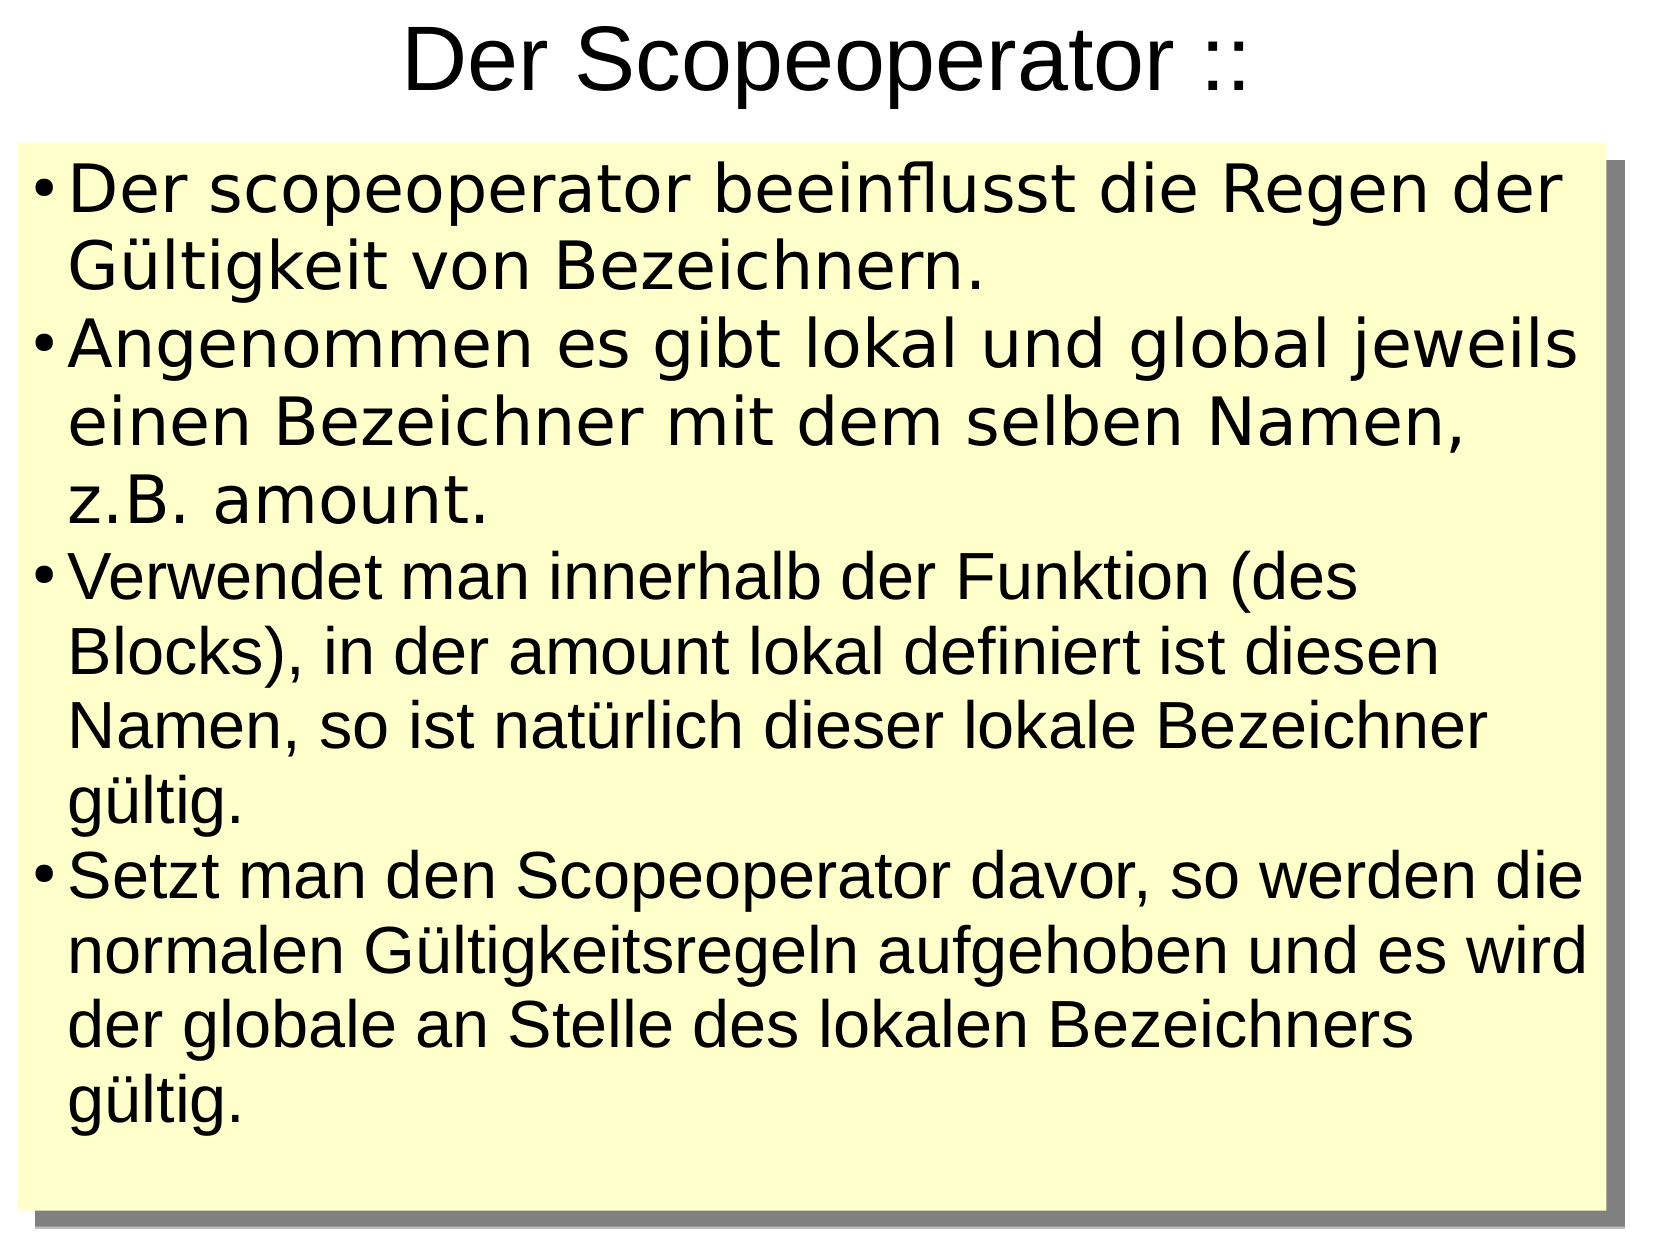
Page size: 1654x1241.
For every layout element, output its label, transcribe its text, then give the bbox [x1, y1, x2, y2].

text_box Der scopeoperator beeinflusst die Regen der Gültigkeit von Bezeichnern. Angenommen es gibt lokal und global jeweils einen Bezeichner mit dem selben Namen, z.B. amount. Verwendet man innerhalb der Funktion (des Blocks), in der amount lokal definiert ist diesen Namen, so ist natürlich dieser lokale Bezeichner gültig. Setzt man den Scopeoperator davor, so werden die normalen Gültigkeitsregeln aufgehoben und es wird der globale an Stelle des lokalen Bezeichners gültig. [17, 142, 1607, 1211]
title Der Scopeoperator :: [82, 0, 1571, 142]
